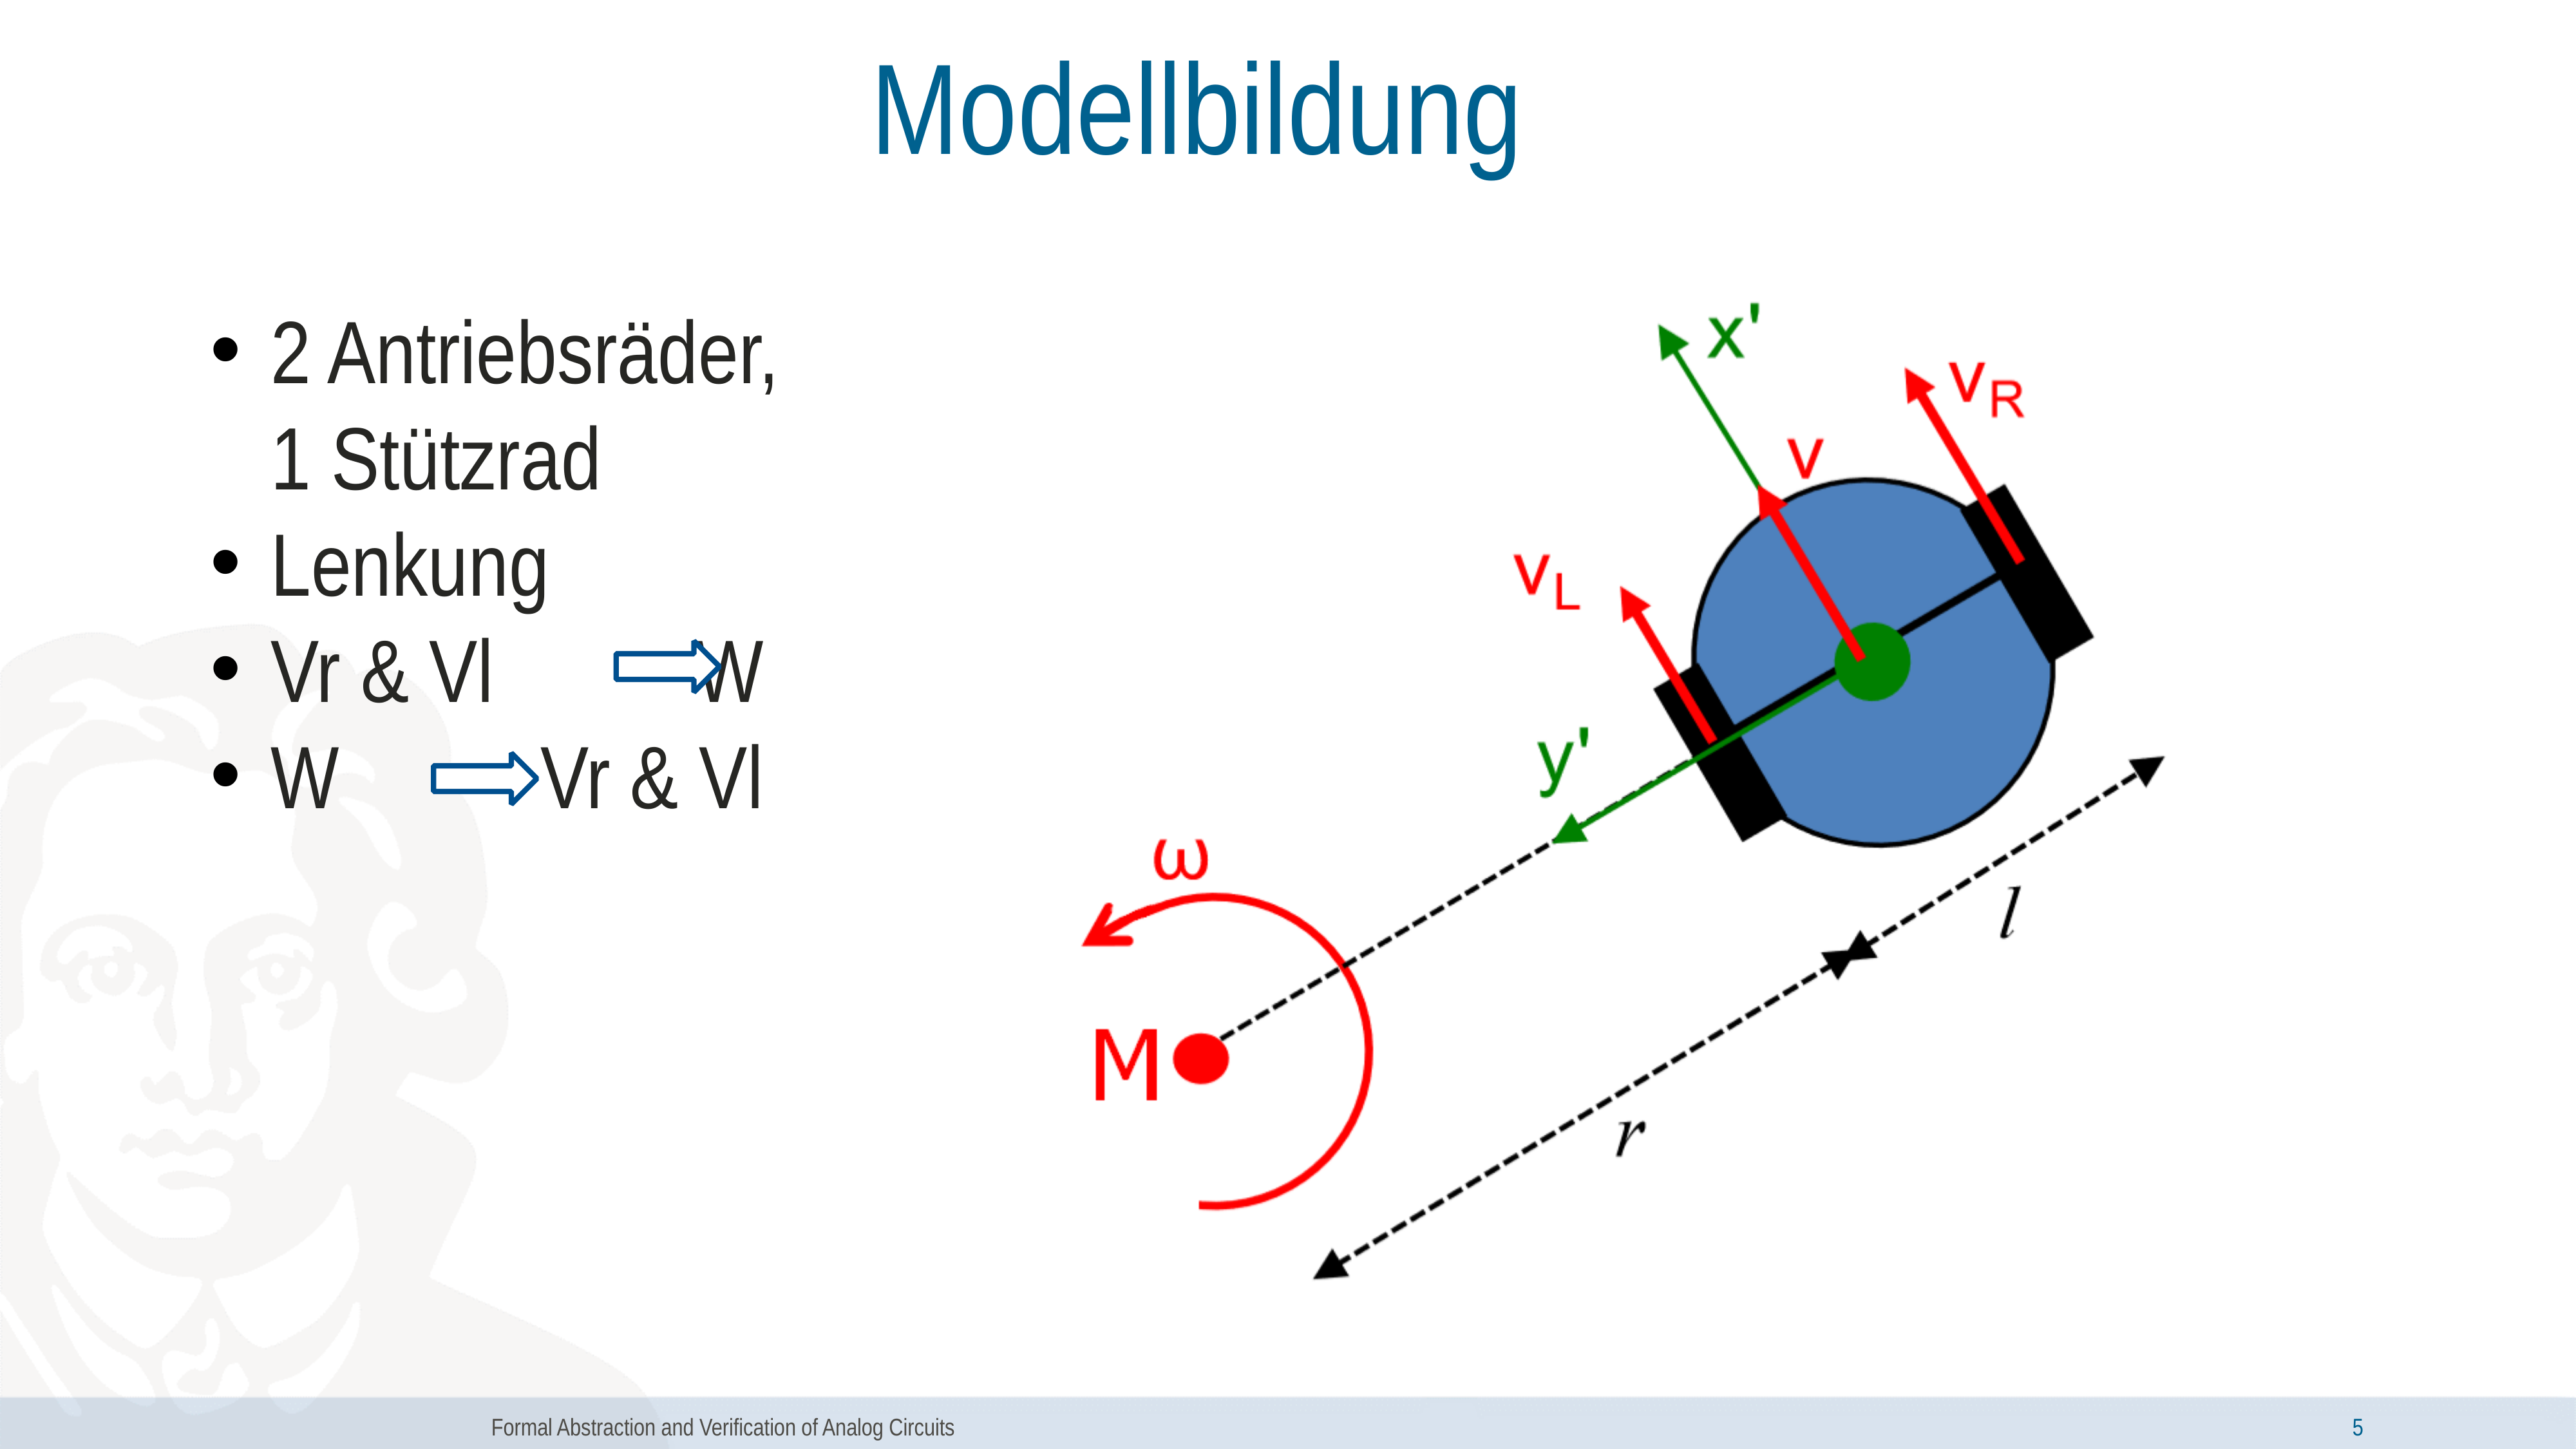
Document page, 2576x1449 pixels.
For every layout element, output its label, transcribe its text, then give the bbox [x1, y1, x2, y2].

slide_number <Nummer> [2342, 1407, 2537, 1430]
text_box [433, 753, 537, 804]
text_box [616, 641, 720, 692]
picture [0, 0, 2576, 1449]
footer Formal Abstraction and Verification of Analog Circuits [481, 1407, 2277, 1444]
title Modellbildung [200, 21, 2194, 173]
text_box 2 Antriebsräder, 1 Stützrad Lenkung Vr & Vl W W Vr & Vl [200, 290, 1306, 1034]
